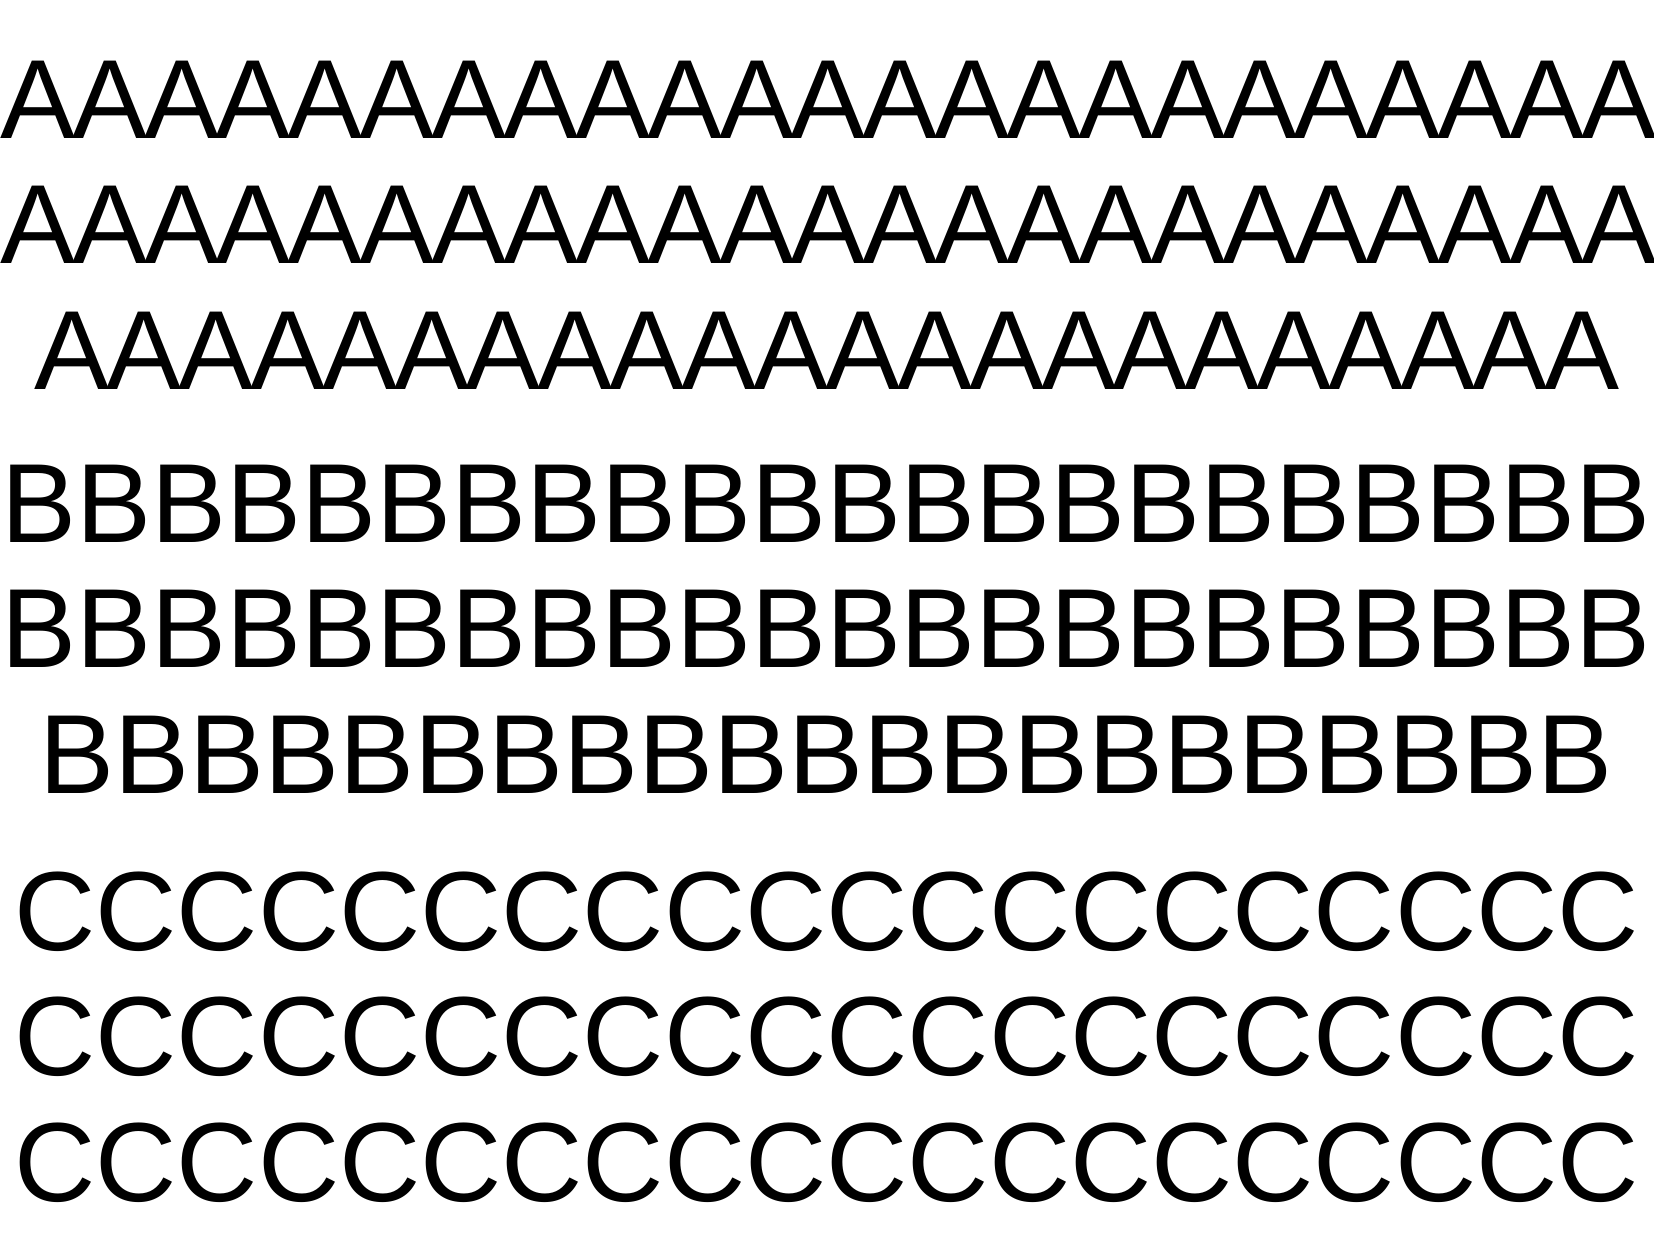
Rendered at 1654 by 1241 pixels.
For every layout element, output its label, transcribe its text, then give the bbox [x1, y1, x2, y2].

title CCCCCCCCCCCCCCCCCCCCCCCCCCCCCCCCCCCCCCCCCCCCCCCCCCCCCCCCCCCC [0, 831, 1654, 1241]
title AAAAAAAAAAAAAAAAAAAAAAAAAAAAAAAAAAAAAAAAAAAAAAAAAAAAAAAAAAAAAAAAAAAA [0, 0, 1654, 423]
title BBBBBBBBBBBBBBBBBBBBBBBBBBBBBBBBBBBBBBBBBBBBBBBBBBBBBBBBBBBBBBBBB [0, 423, 1654, 831]
